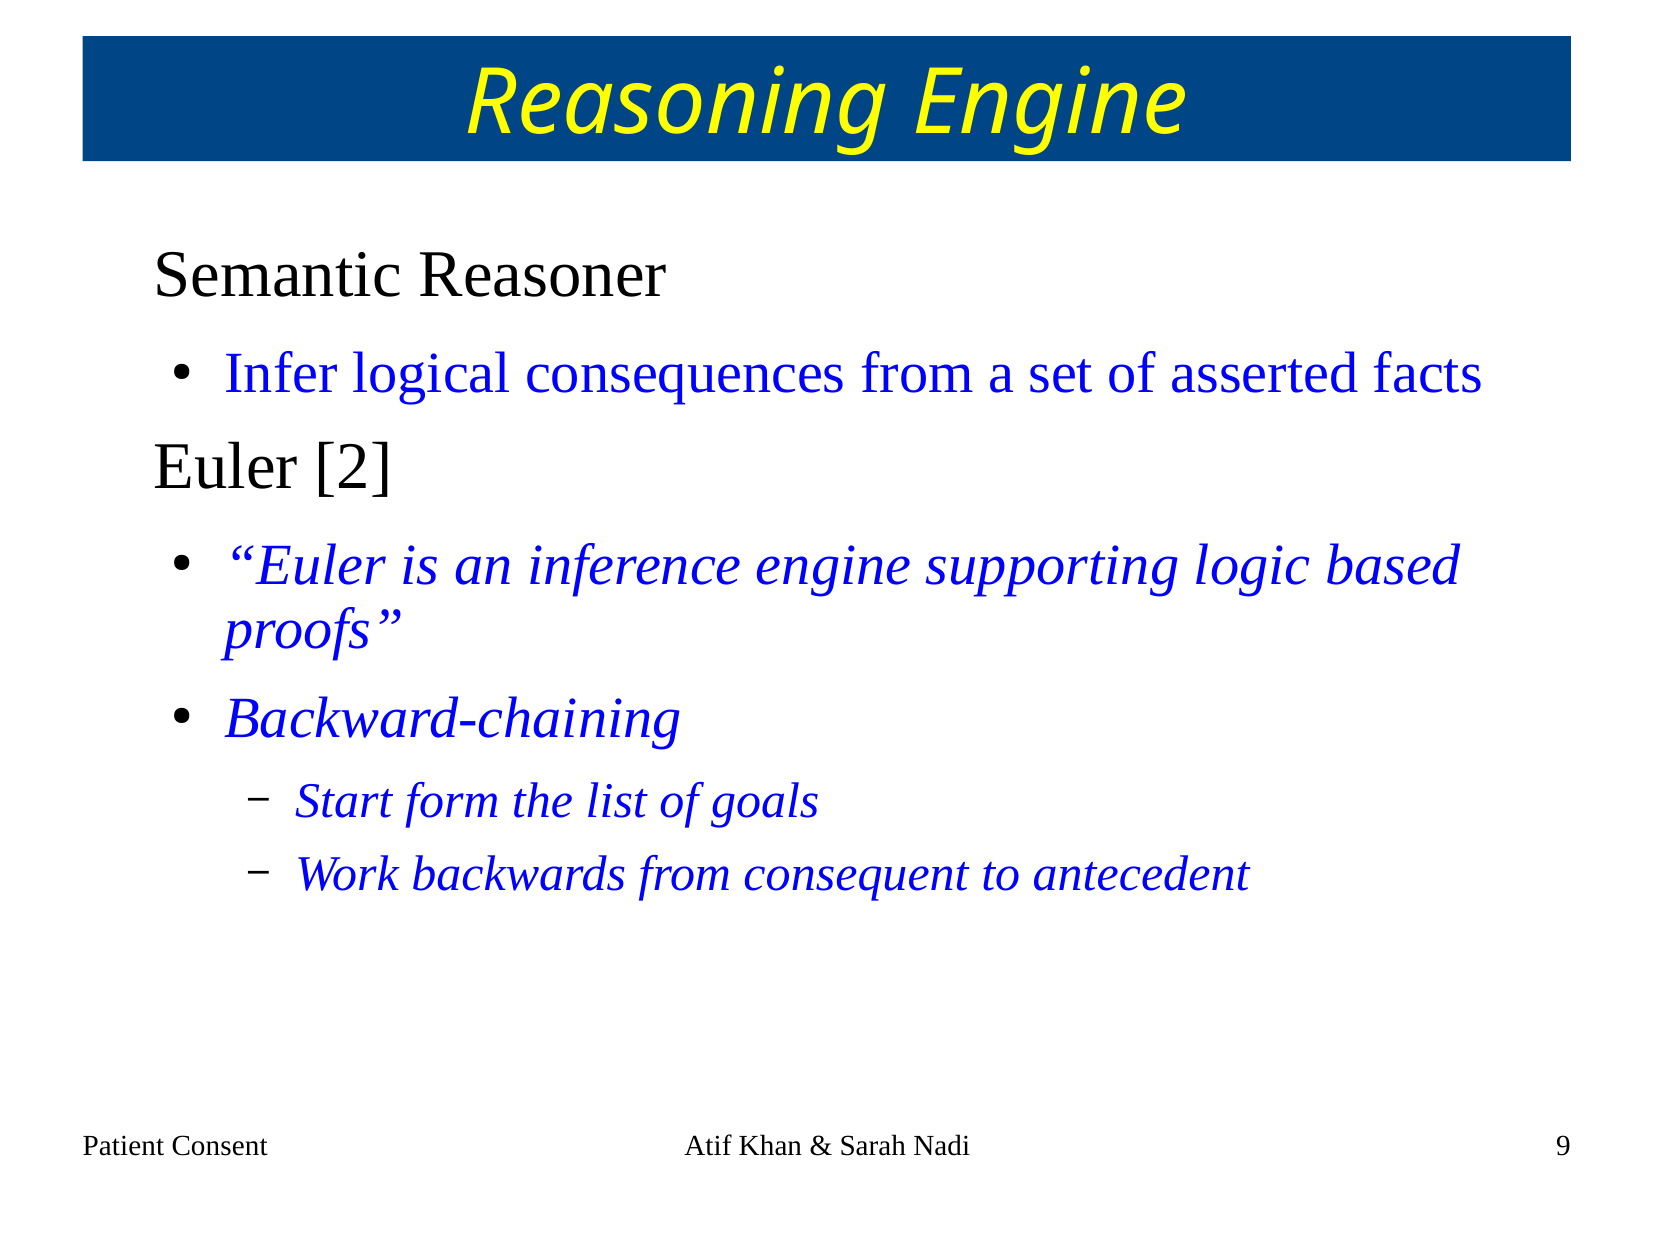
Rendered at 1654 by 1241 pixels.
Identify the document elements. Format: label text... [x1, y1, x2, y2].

list Semantic Reasoner Infer logical consequences from a set of asserted facts Euler [2] “Euler is an inference engine supporting logic based proofs” Backward-chaining Start form the list of goals Work backwards from consequent to antecedent [82, 237, 1571, 1056]
title Reasoning Engine [82, 37, 1571, 160]
